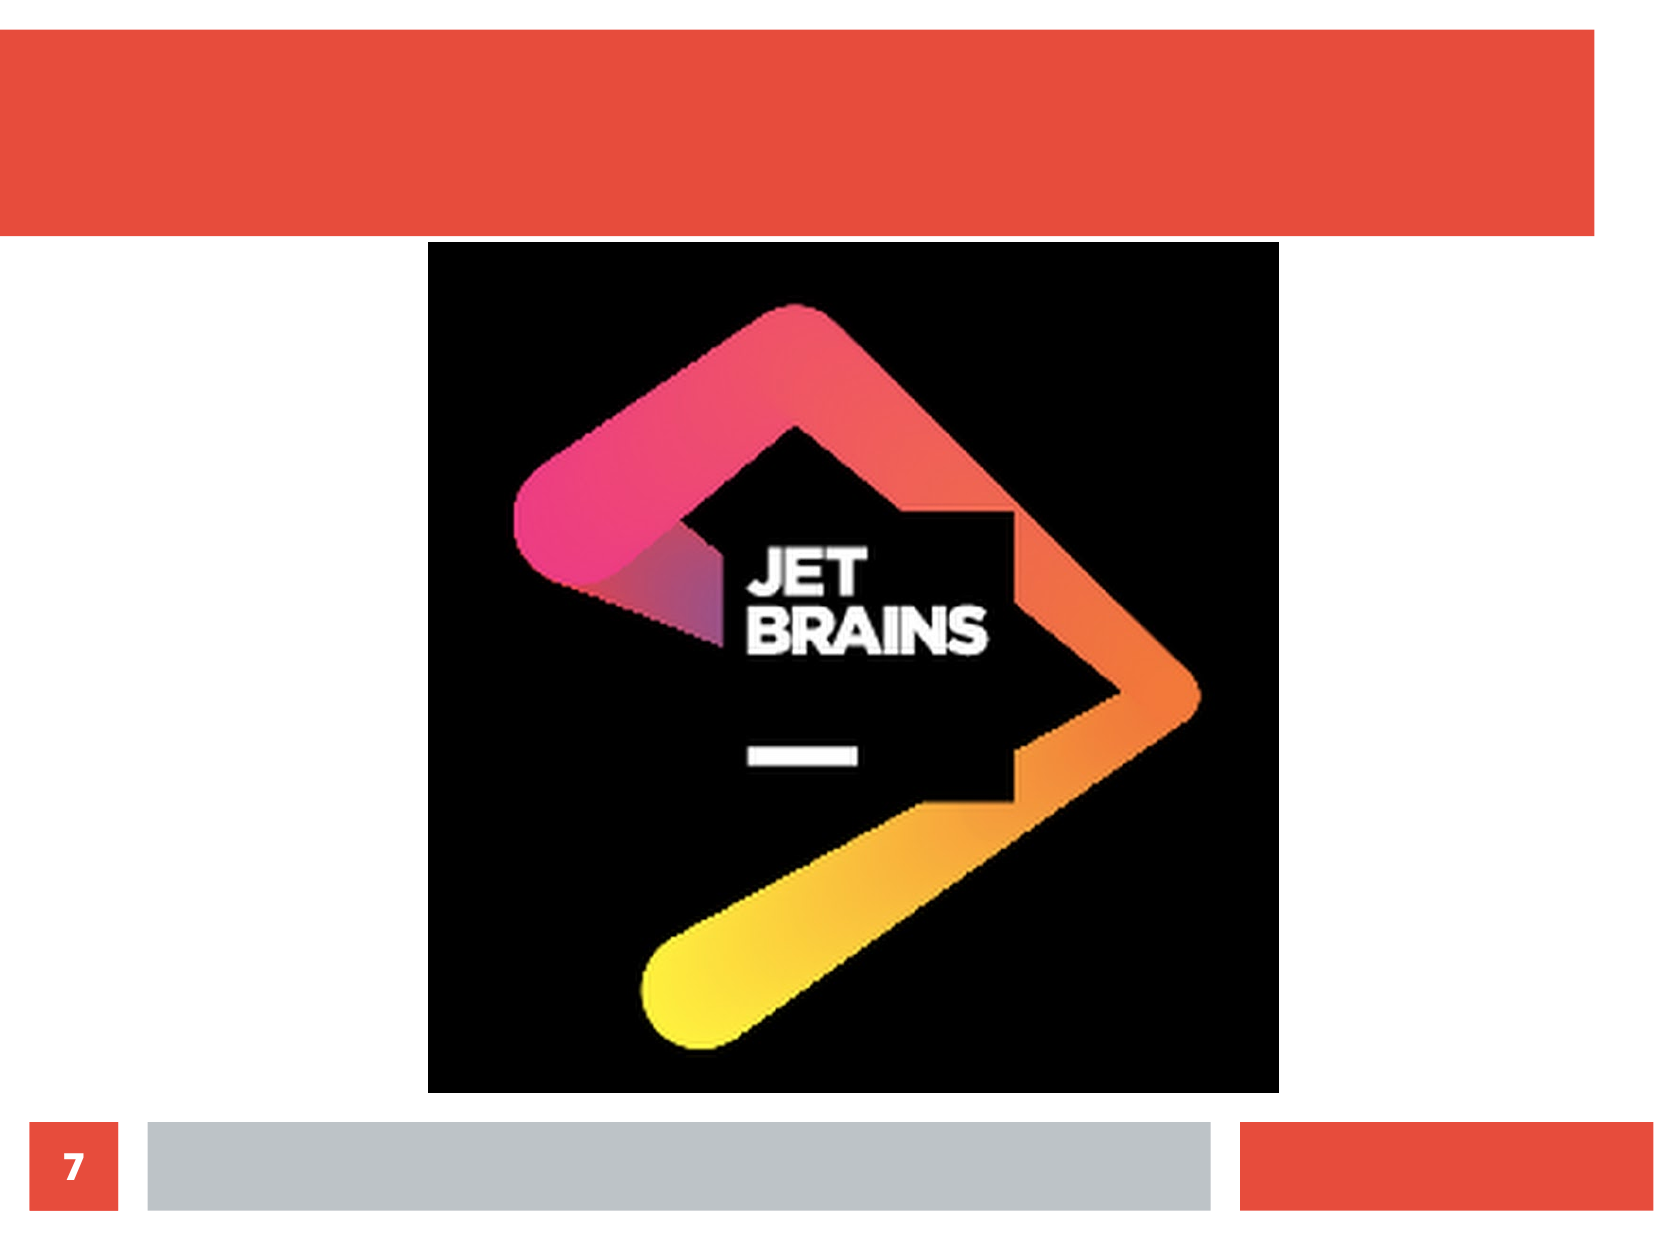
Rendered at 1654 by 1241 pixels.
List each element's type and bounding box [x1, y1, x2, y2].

picture [428, 242, 1279, 1093]
